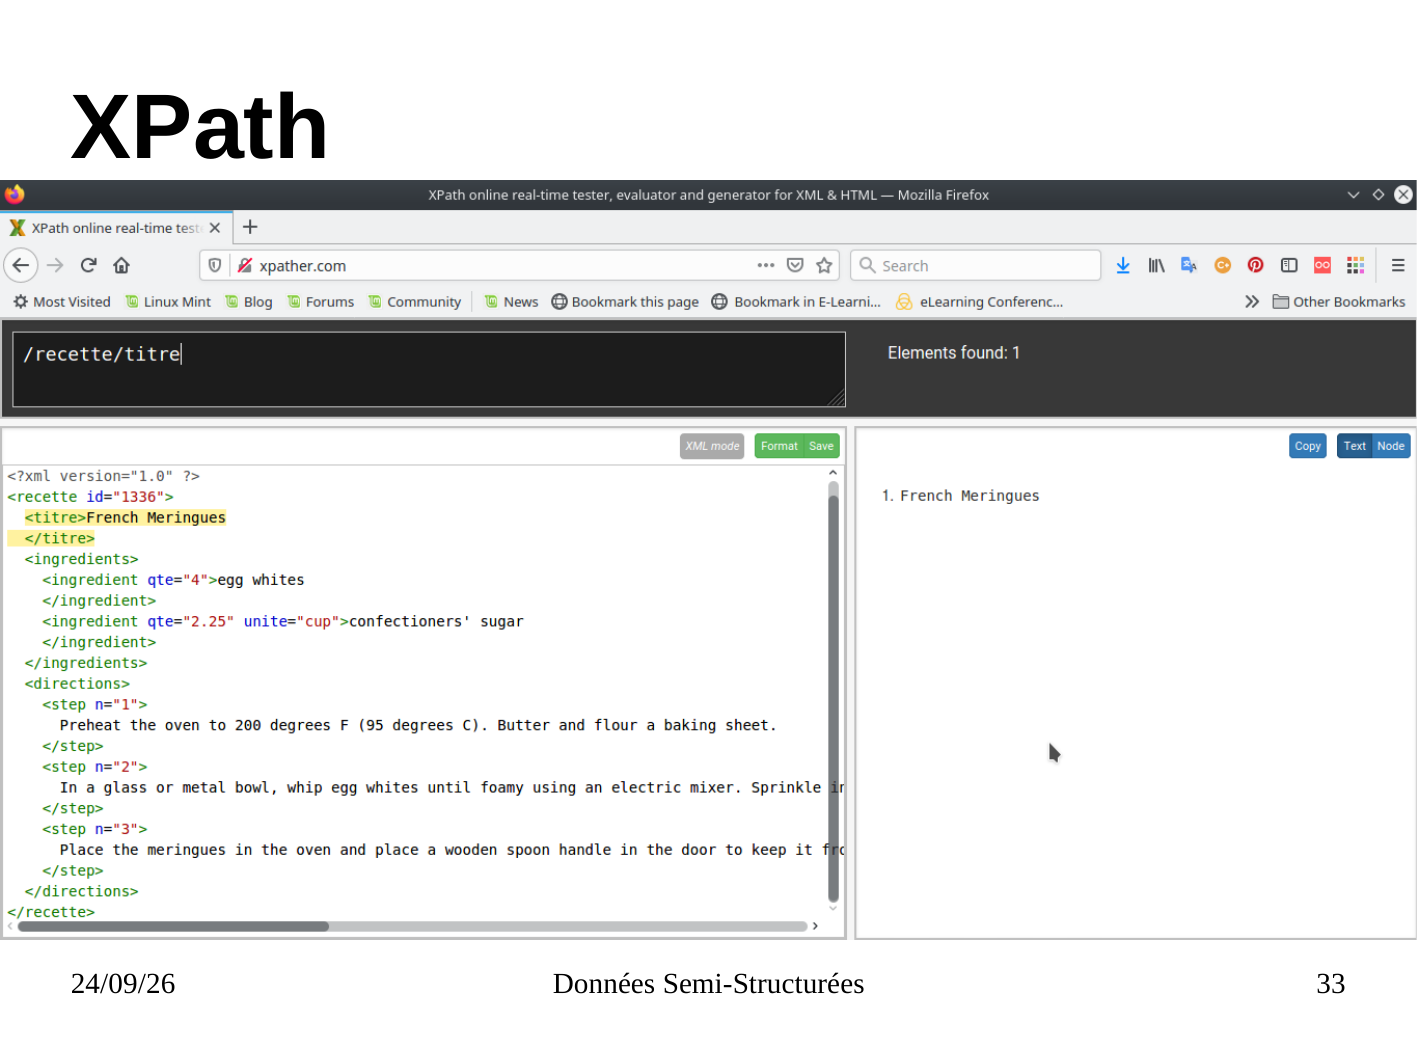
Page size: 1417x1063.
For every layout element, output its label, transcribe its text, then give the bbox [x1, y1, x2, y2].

picture [0, 180, 1417, 940]
title XPath [70, 42, 1346, 180]
